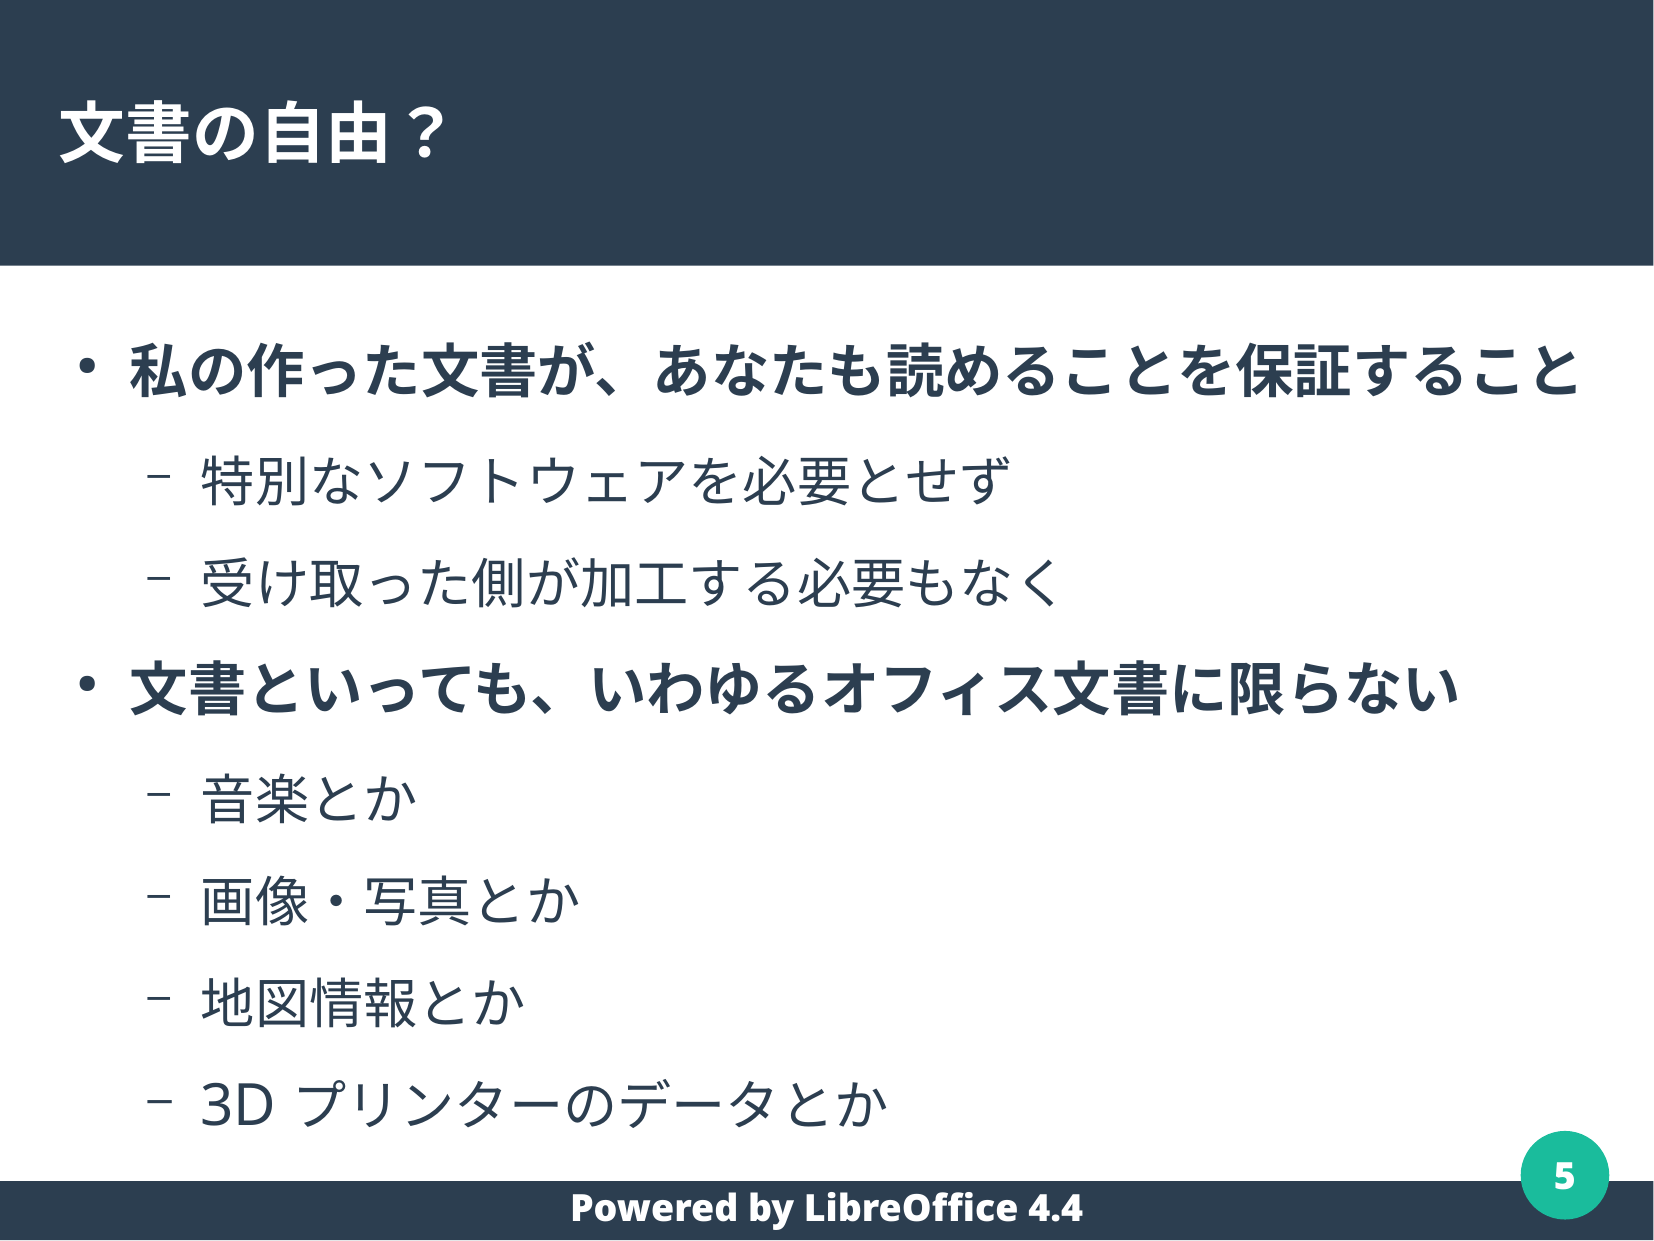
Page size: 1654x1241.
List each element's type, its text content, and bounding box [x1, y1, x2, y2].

list 私の作った文書が、あなたも読めることを保証すること 特別なソフトウェアを必要とせず 受け取った側が加工する必要もなく 文書といっても、いわゆるオフィス文書に限らない 音楽とか 画像・写真とか 地図情報とか 3Dプリンターのデータとか [59, 324, 1595, 1152]
title 文書の自由？ [59, 49, 1595, 207]
